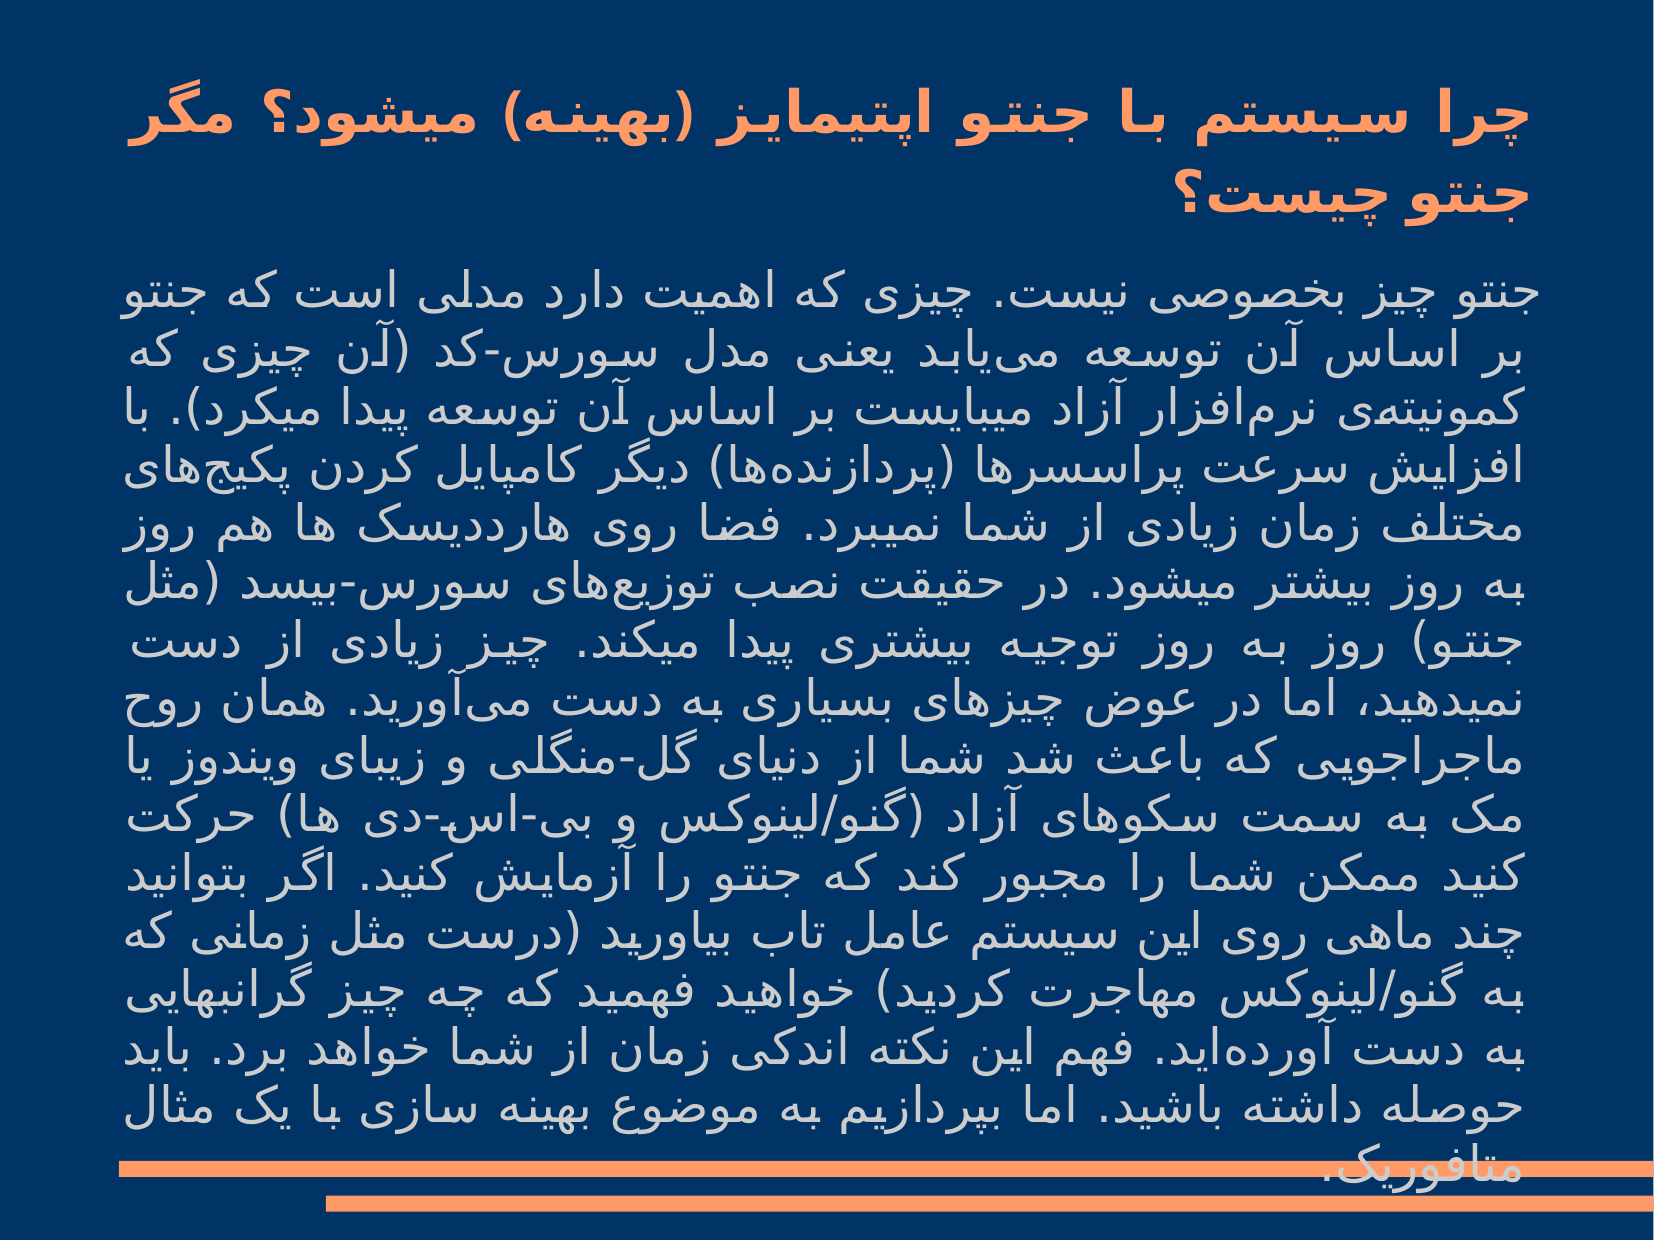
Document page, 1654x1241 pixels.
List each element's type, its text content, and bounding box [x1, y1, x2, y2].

subtitle جنتو چیز بخصوصی نیست. چیزی که اهمیت دارد مدلی است که جنتو بر اساس آن توسعه می‌یابد یعنی مدل سورس-کد (آن چیزی که کمونیته‌ی نرم‌افزار آزاد میبایست بر اساس آن توسعه پیدا میکرد). با افزایش سرعت پراسسرها (پردازنده‌ها) دیگر کامپایل کردن پکیج‌های مختلف زمان زیادی از شما نمیبرد. فضا روی هارددیسک ها هم روز به روز بیشتر میشود. در حقیقت نصب توزیع‌های سورس-بیسد (مثل جنتو) روز به روز توجیه بیشتری پیدا میکند. چیز زیادی از دست نمیدهید، اما در عوض چیزهای بسیاری به دست می‌آورید. همان روح ماجراجویی که باعث شد شما از دنیای گل-منگلی و زیبای ویندوز یا مک به سمت سکوهای آزاد (گنو/لینوکس و بی-اس-دی ها) حرکت کنید ممکن شما را مجبور کند که جنتو را آزمایش کنید. اگر بتوانید چند ماهی روی این سیستم عامل تاب بیاورید (درست مثل زمانی که به گنو/لینوکس مهاجرت کردید) خواهید فهمید که چه چیز گرانبهایی به دست آورده‌اید. فهم این نکته اندکی زمان از شما خواهد برد. باید حوصله داشته باشید. اما بپردازیم به موضوع بهینه سازی با یک مثال متافوریک. [121, 287, 1561, 1167]
title چرا سیستم با جنتو اپتیمایز (بهینه) میشود؟ مگر جنتو چیست؟ [121, 46, 1534, 254]
